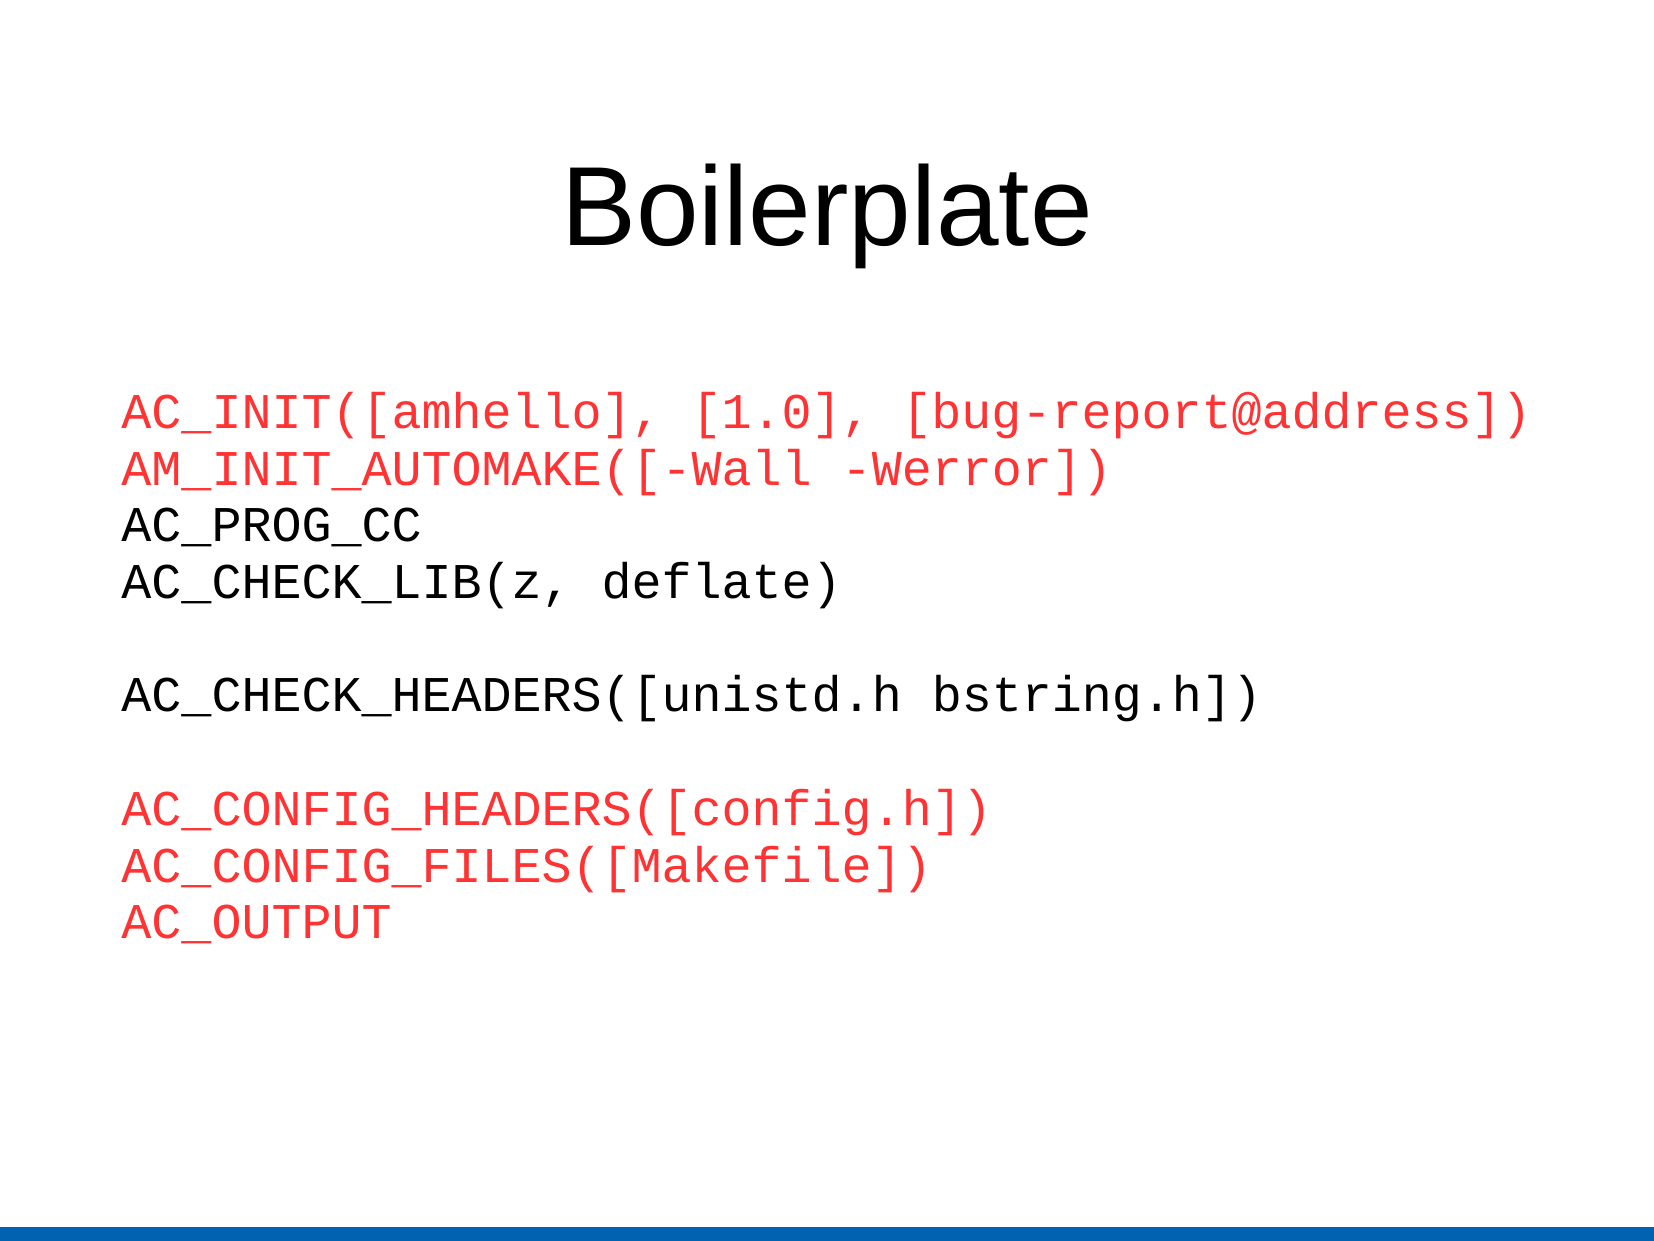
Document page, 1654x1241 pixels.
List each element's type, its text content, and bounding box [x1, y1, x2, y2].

subtitle AC_INIT([amhello], [1.0], [bug-report@address]) AM_INIT_AUTOMAKE([-Wall -Werror]) AC_PROG_CC AC_CHECK_LIB(z, deflate) AC_CHECK_HEADERS([unistd.h bstring.h]) AC_CONFIG_HEADERS([config.h]) AC_CONFIG_FILES([Makefile]) AC_OUTPUT [121, 315, 1533, 1156]
title Boilerplate [121, 102, 1533, 311]
